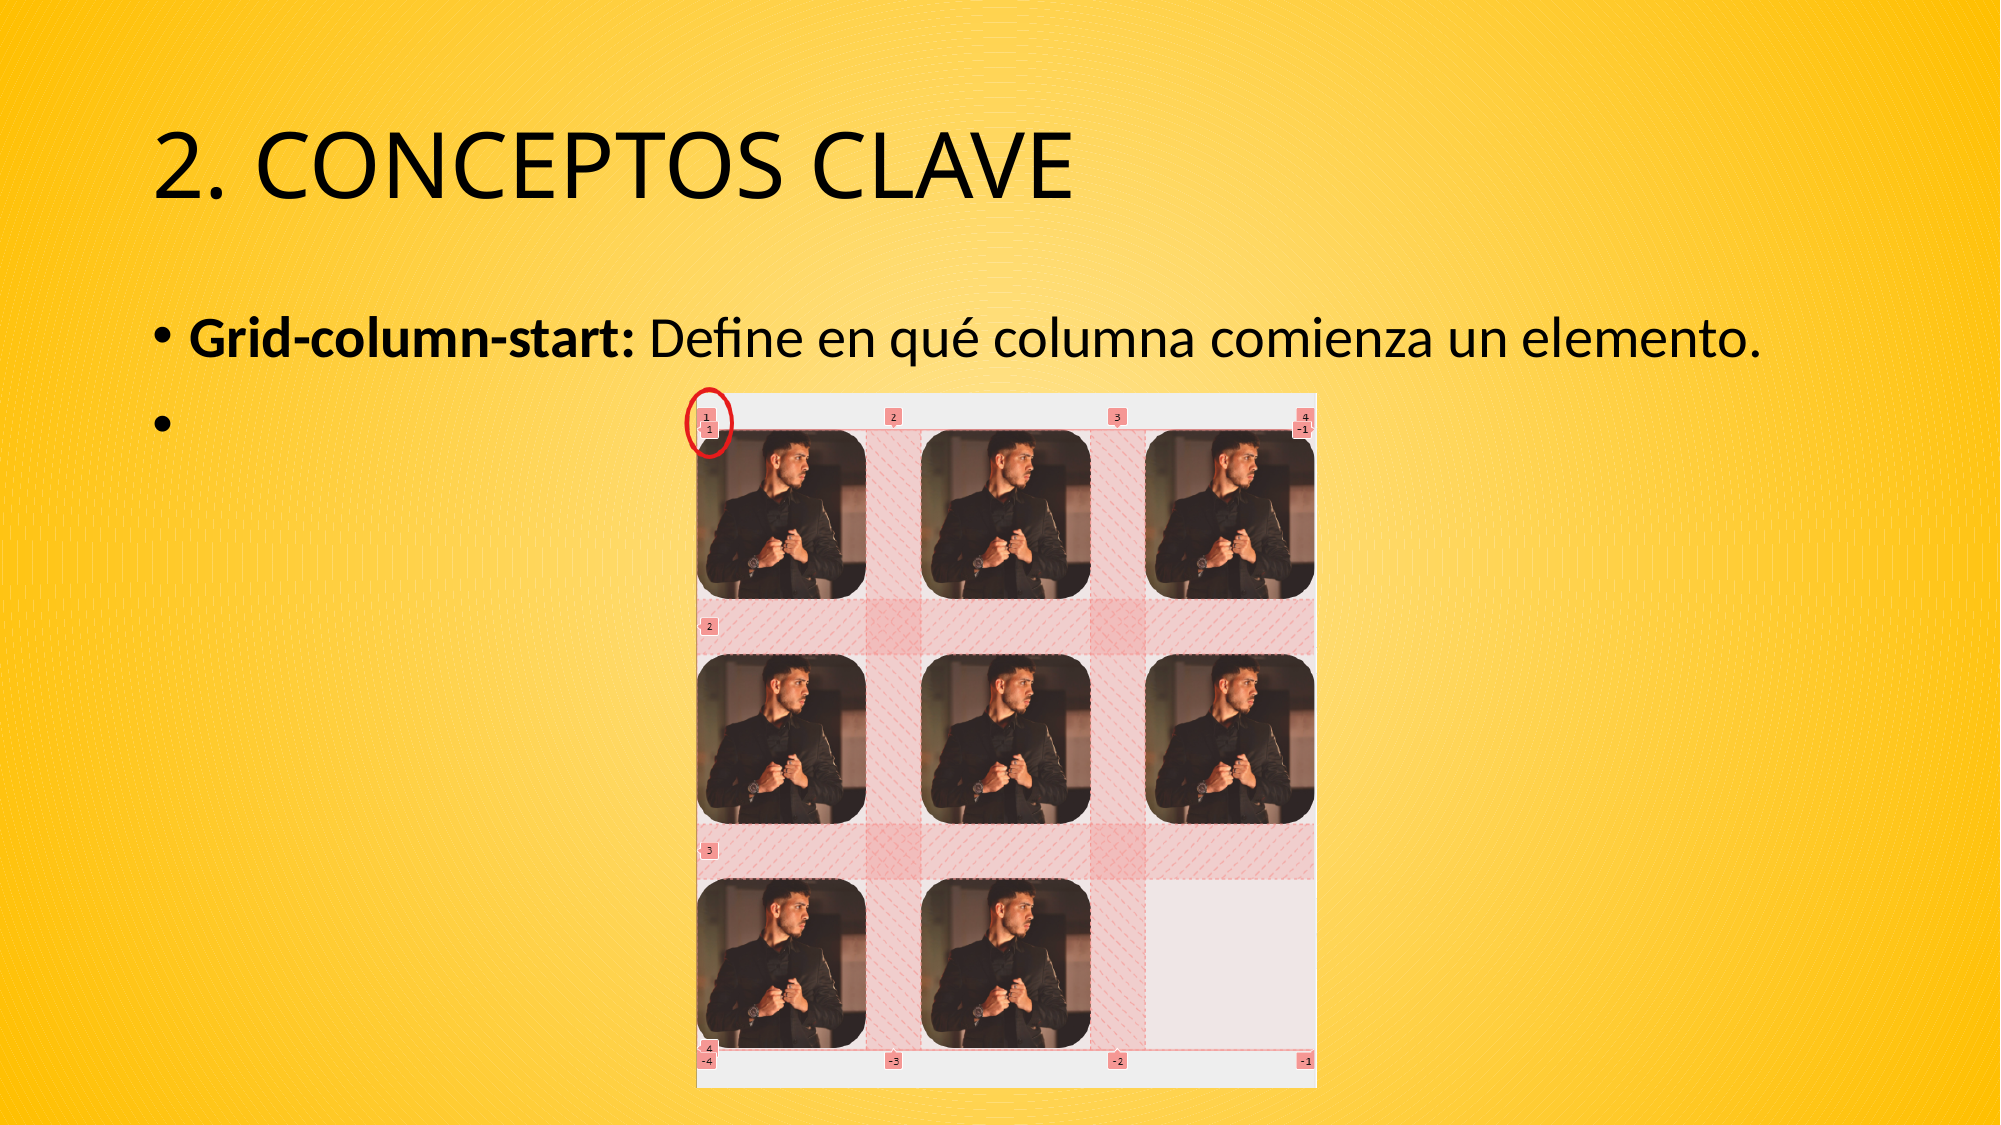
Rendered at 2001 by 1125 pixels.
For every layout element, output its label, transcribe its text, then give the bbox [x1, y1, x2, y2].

title 2. CONCEPTOS CLAVE [137, 59, 1863, 278]
picture [683, 386, 1317, 1088]
list Grid-column-start: Define en qué columna comienza un elemento. [137, 299, 1863, 1014]
